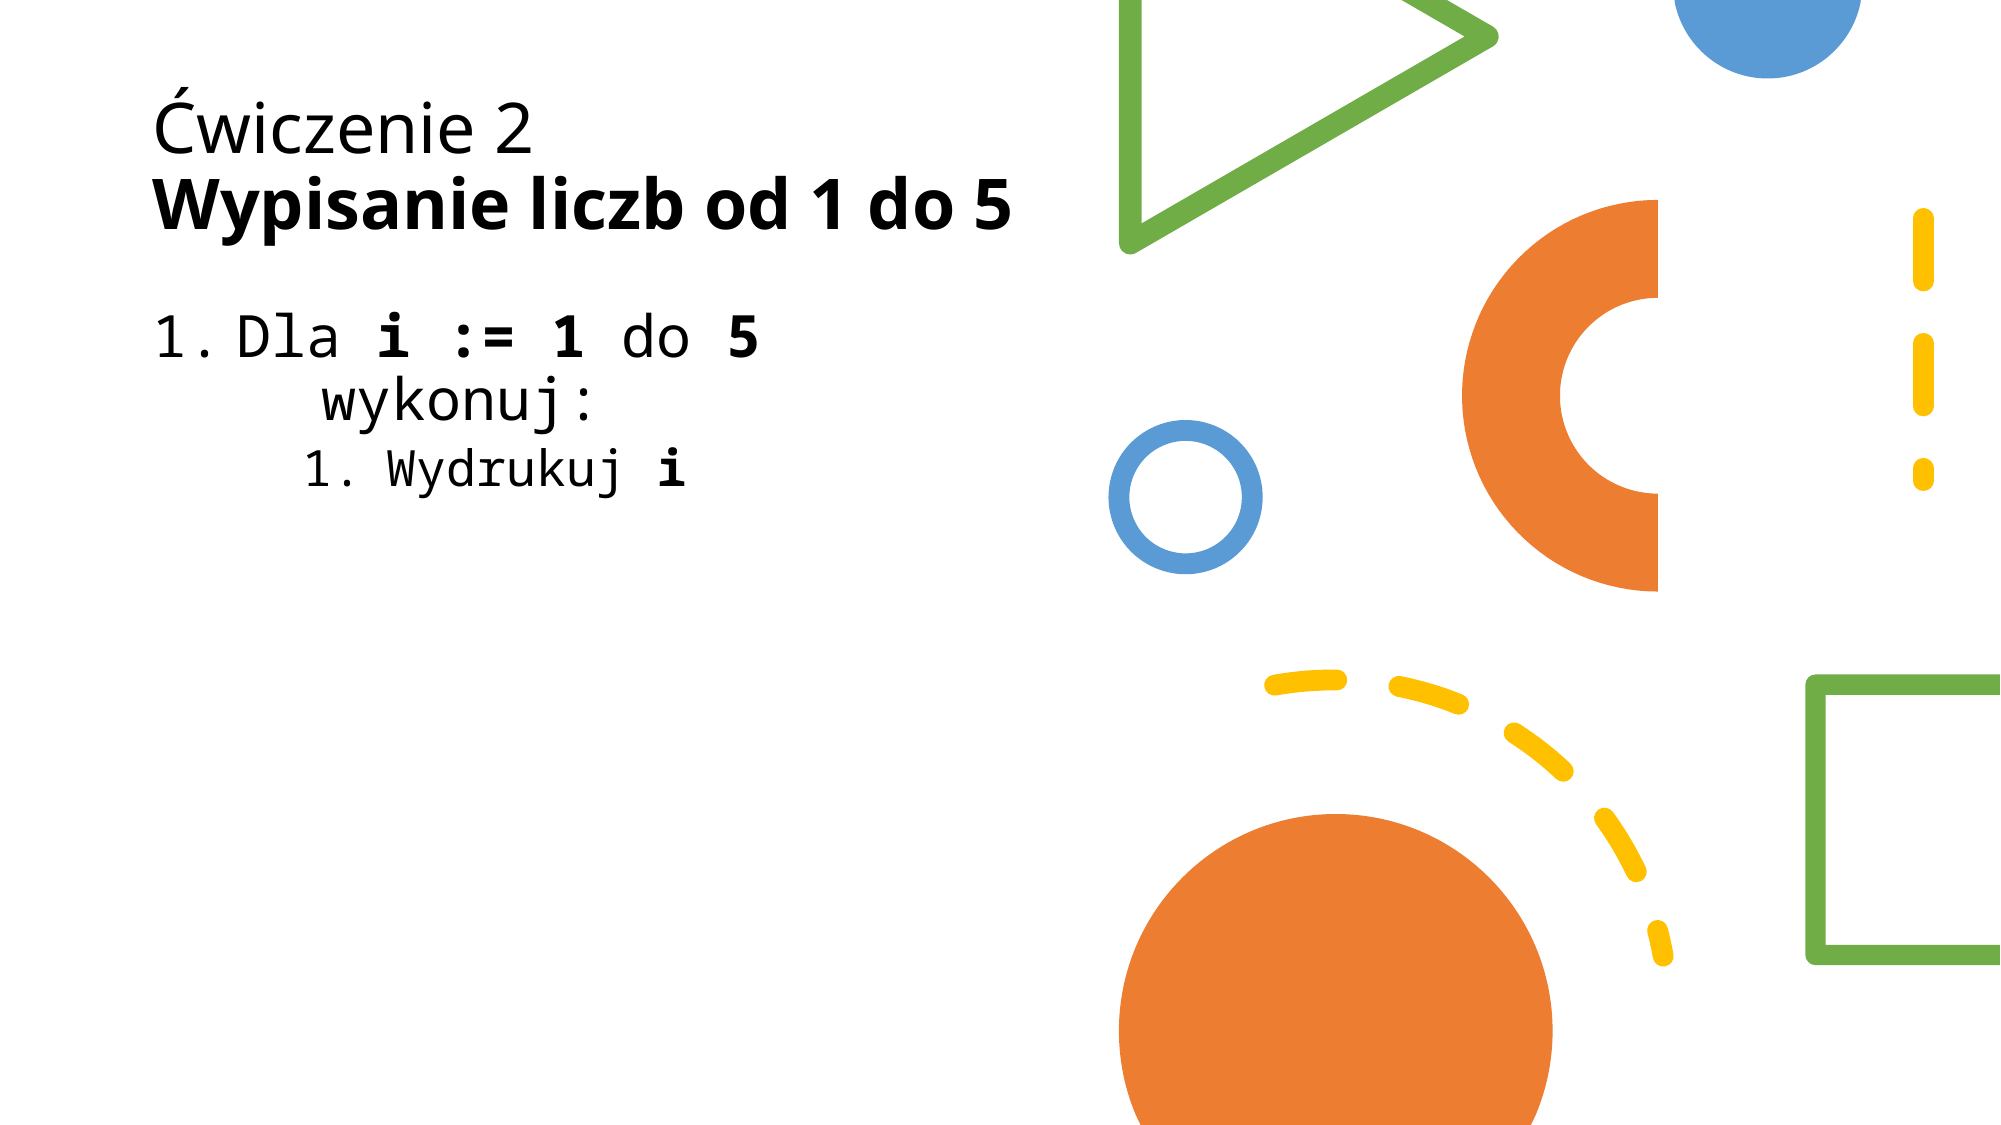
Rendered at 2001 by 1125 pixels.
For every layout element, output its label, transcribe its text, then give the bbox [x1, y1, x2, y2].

text_box [0, 0, 2000, 1125]
list Dla i := 1 do 5 wykonuj: Wydrukuj i [137, 299, 1050, 1014]
title Ćwiczenie 2 Wypisanie liczb od 1 do 5 [137, 59, 1050, 278]
